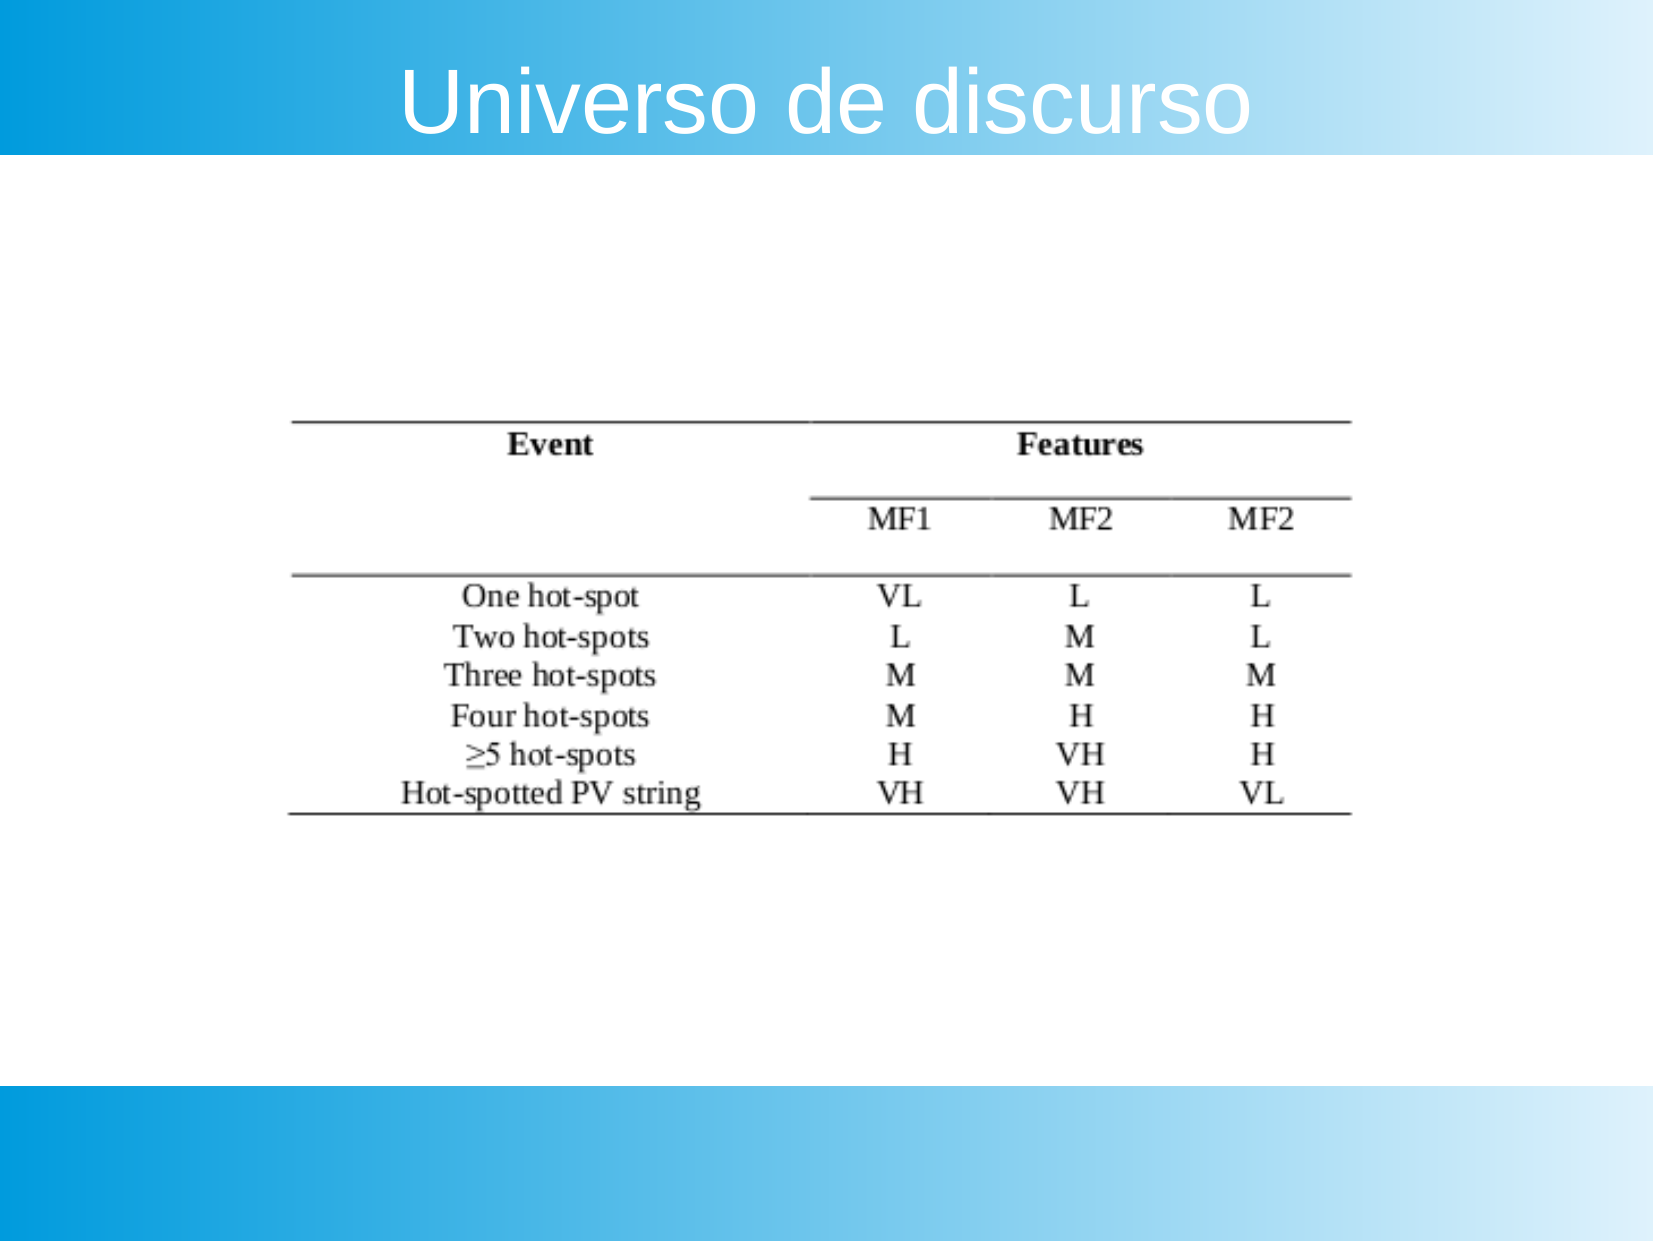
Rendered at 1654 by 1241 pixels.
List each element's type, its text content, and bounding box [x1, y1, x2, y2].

title Universo de discurso [82, 49, 1571, 155]
picture [279, 408, 1371, 827]
